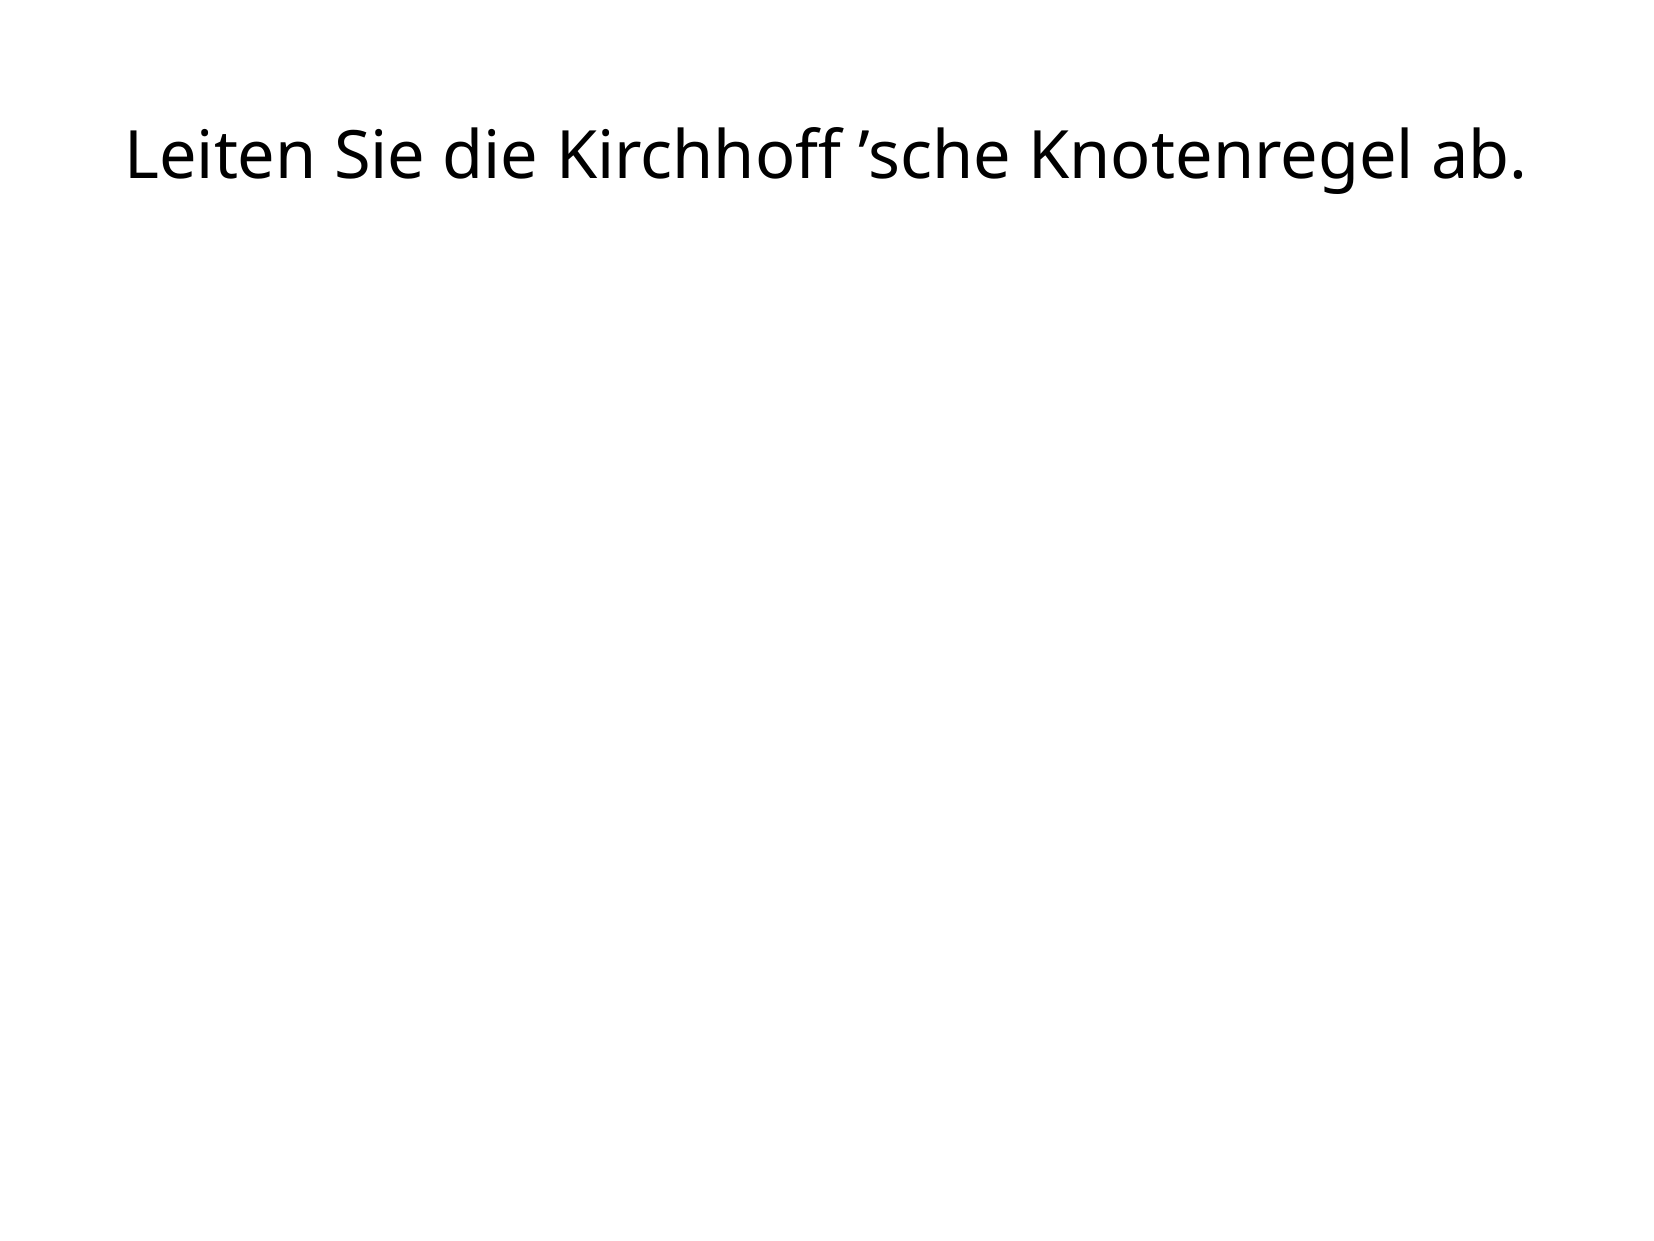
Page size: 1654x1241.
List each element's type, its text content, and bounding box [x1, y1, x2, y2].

title Leiten Sie die Kirchhoff ’sche Knotenregel ab. [82, 49, 1571, 257]
